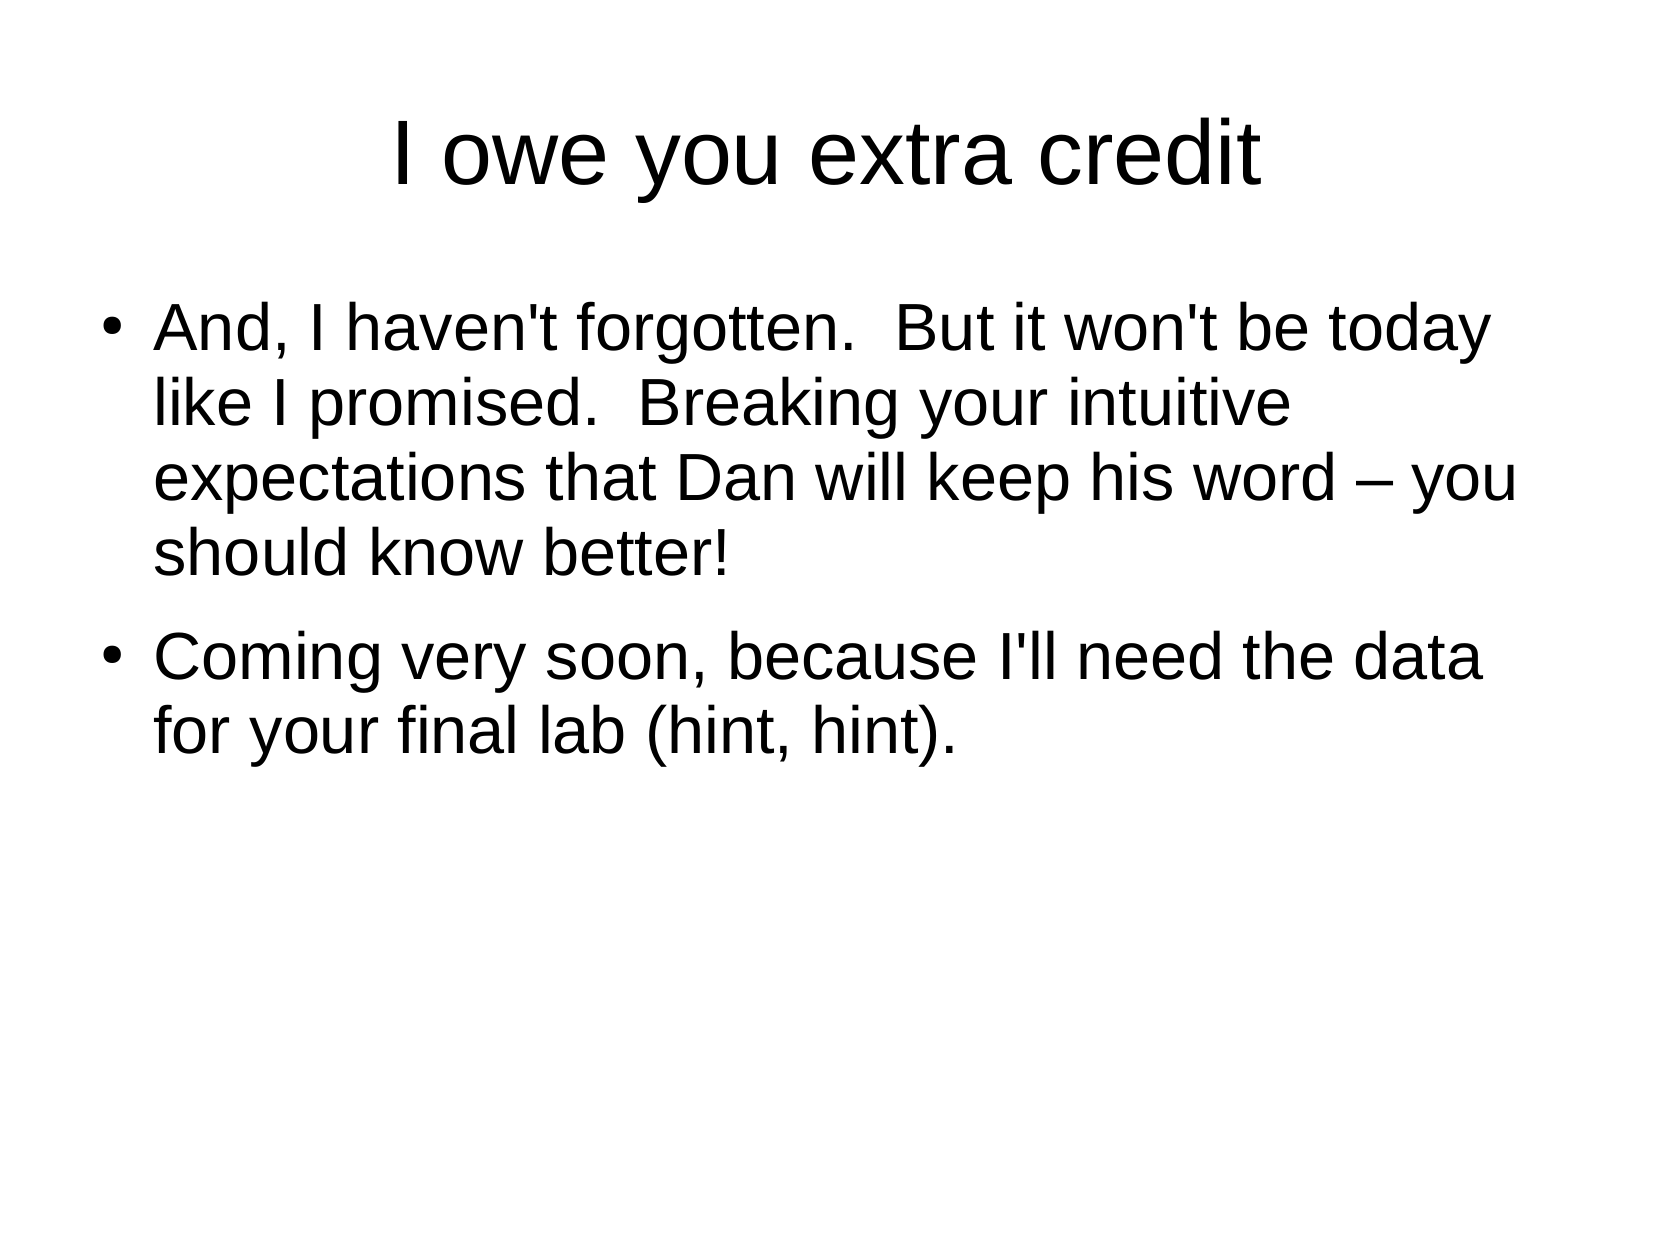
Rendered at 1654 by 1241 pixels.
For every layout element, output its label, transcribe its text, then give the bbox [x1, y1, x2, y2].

list And, I haven't forgotten. But it won't be today like I promised. Breaking your intuitive expectations that Dan will keep his word – you should know better! Coming very soon, because I'll need the data for your final lab (hint, hint). [82, 290, 1571, 1010]
title I owe you extra credit [82, 49, 1571, 257]
